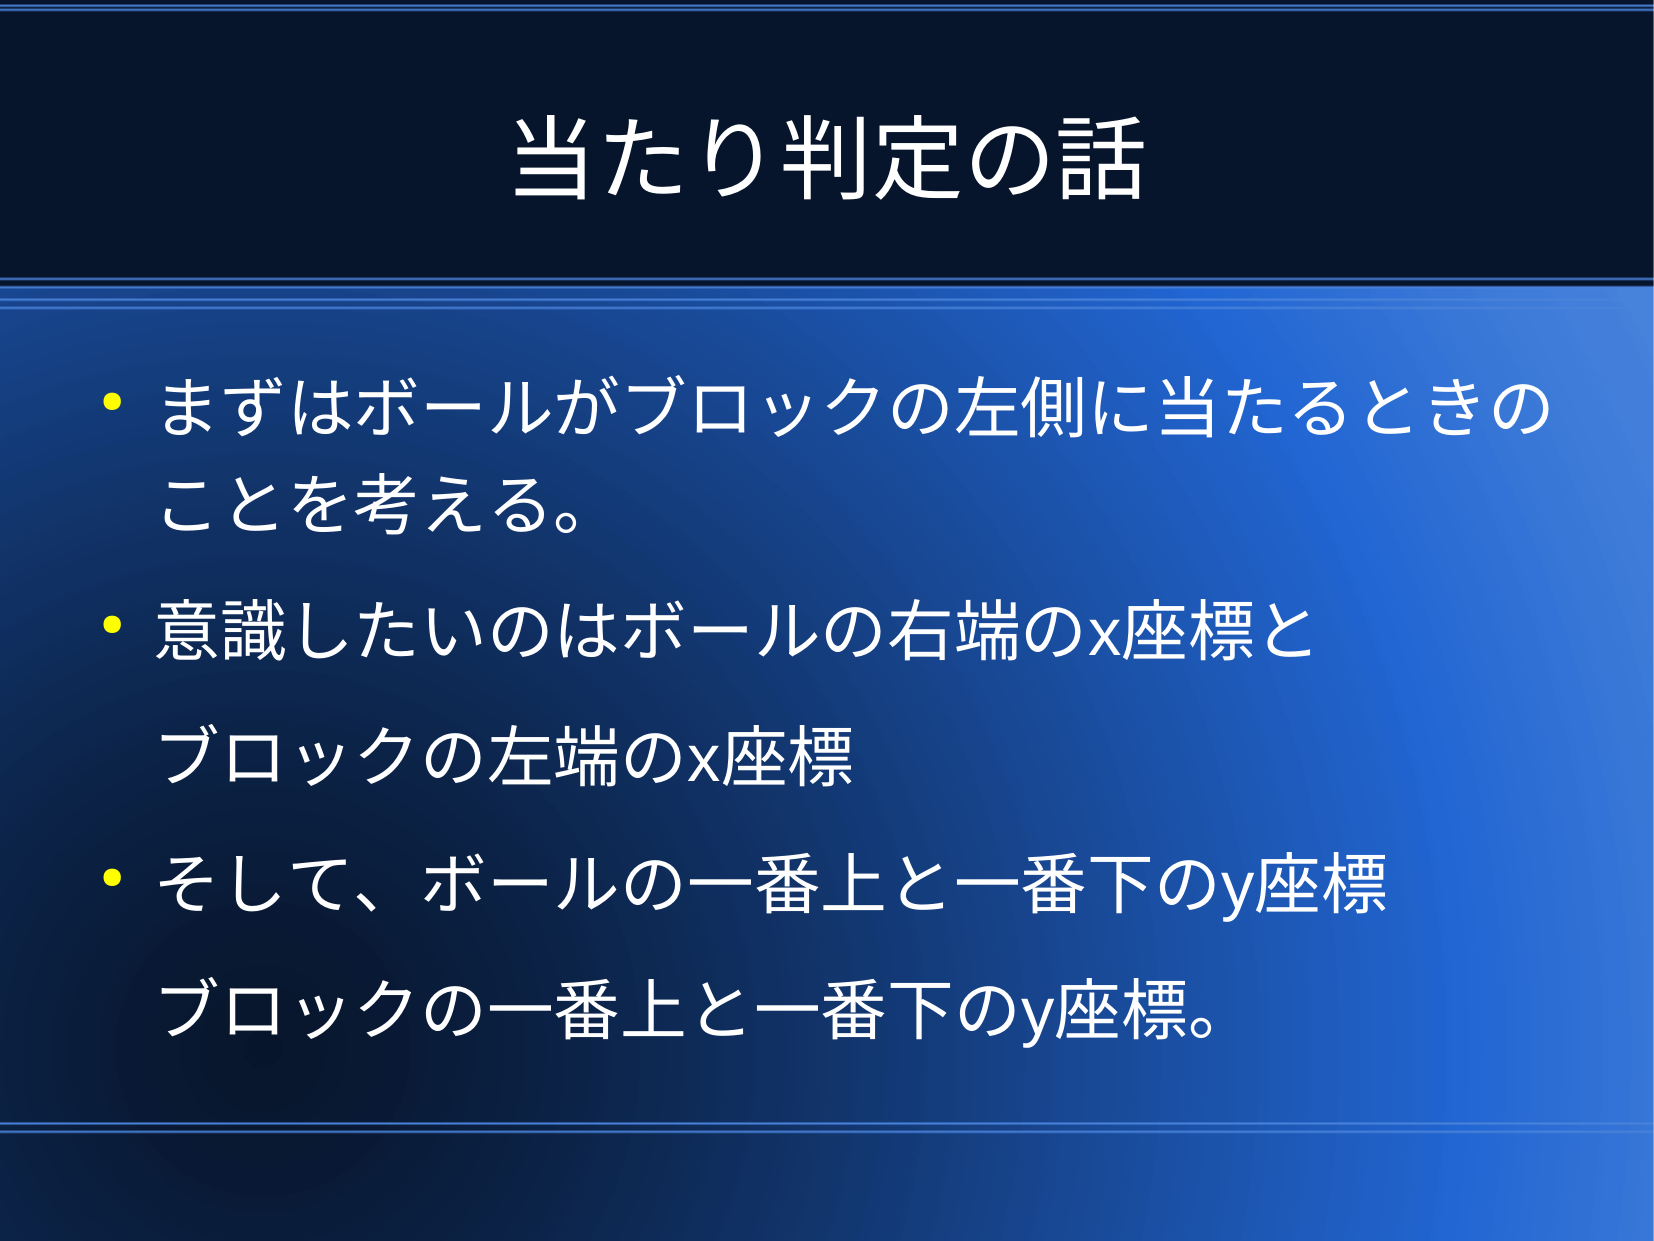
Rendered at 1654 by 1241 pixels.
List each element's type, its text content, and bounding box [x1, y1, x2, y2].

title 当たり判定の話 [82, 49, 1571, 257]
picture [0, 0, 1654, 1241]
list まずはボールがブロックの左側に当たるときのことを考える。 意識したいのはボールの右端のx座標と ブロックの左端のx座標 そして、ボールの一番上と一番下のy座標 ブロックの一番上と一番下のy座標。 [82, 355, 1571, 1174]
